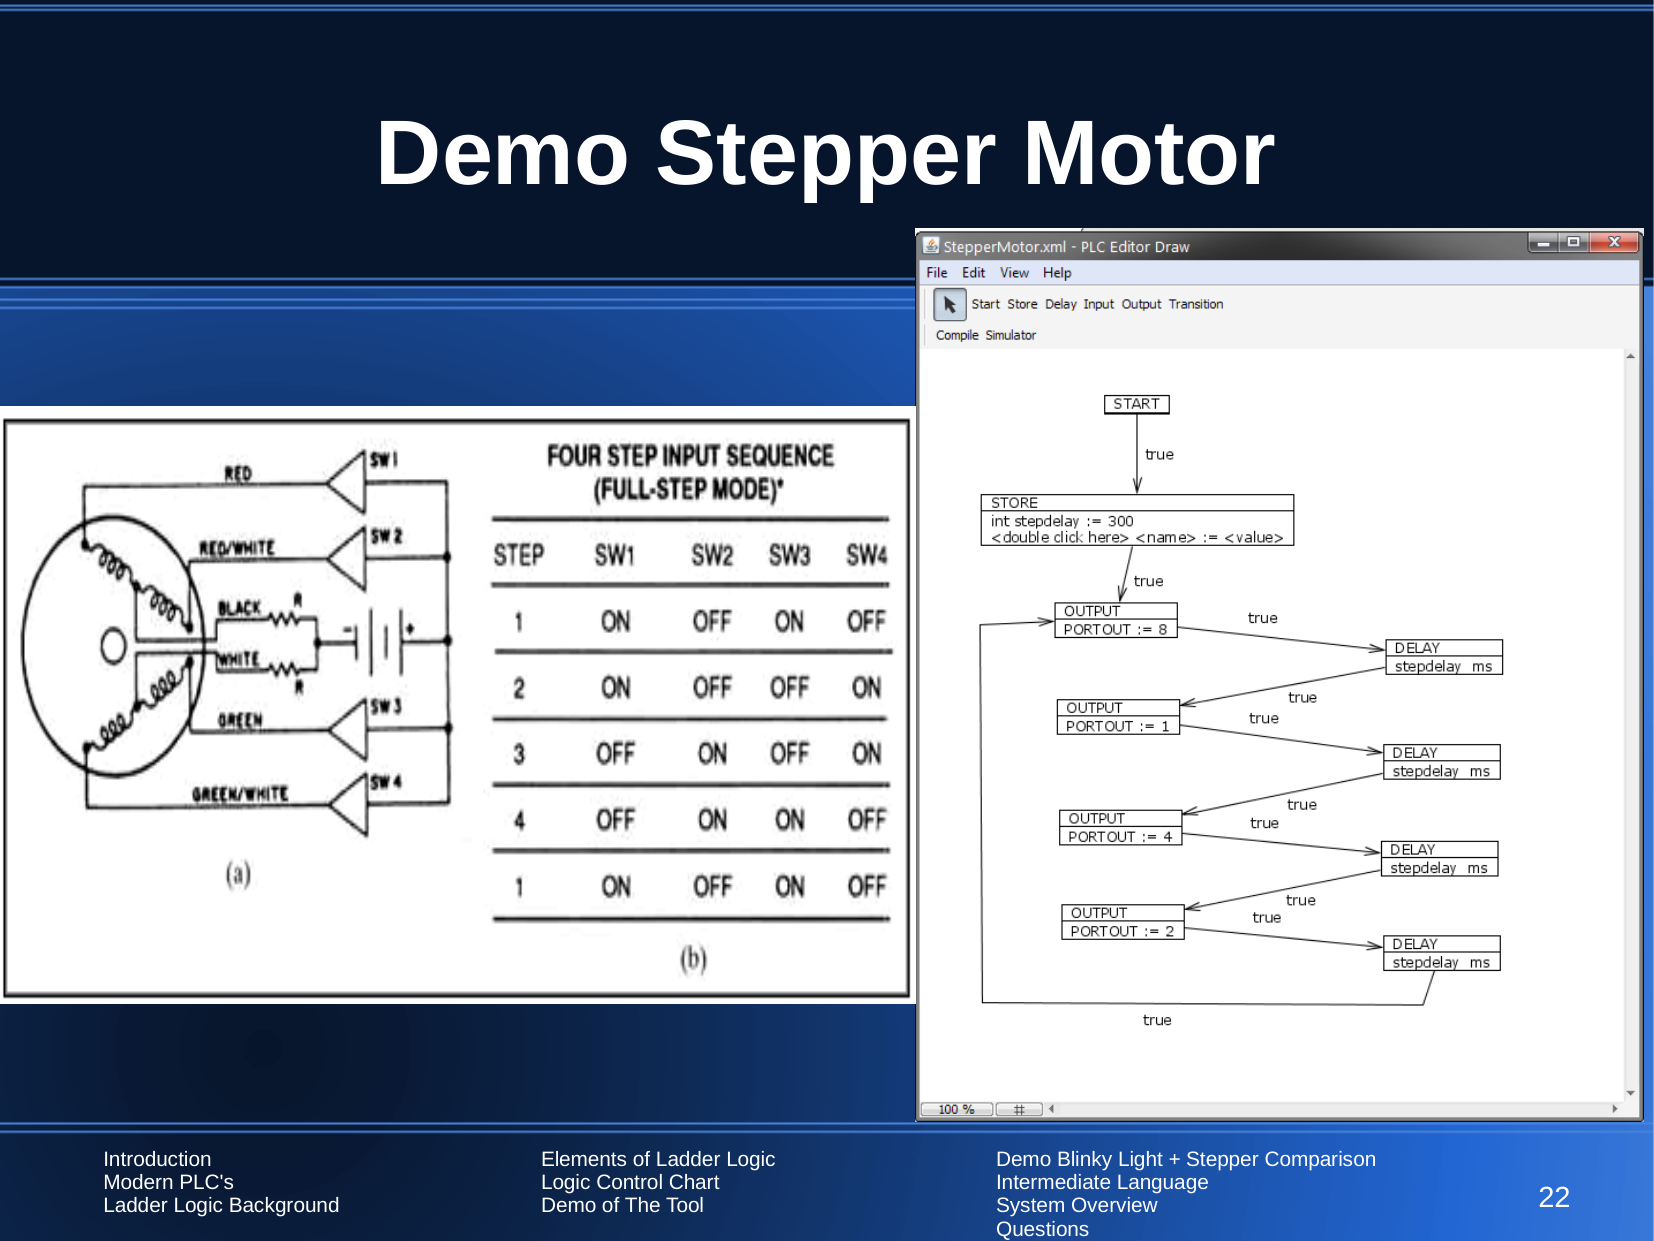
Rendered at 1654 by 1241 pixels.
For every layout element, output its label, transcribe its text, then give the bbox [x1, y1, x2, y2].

title Demo Stepper Motor [82, 49, 1571, 257]
picture [0, 0, 1654, 1241]
